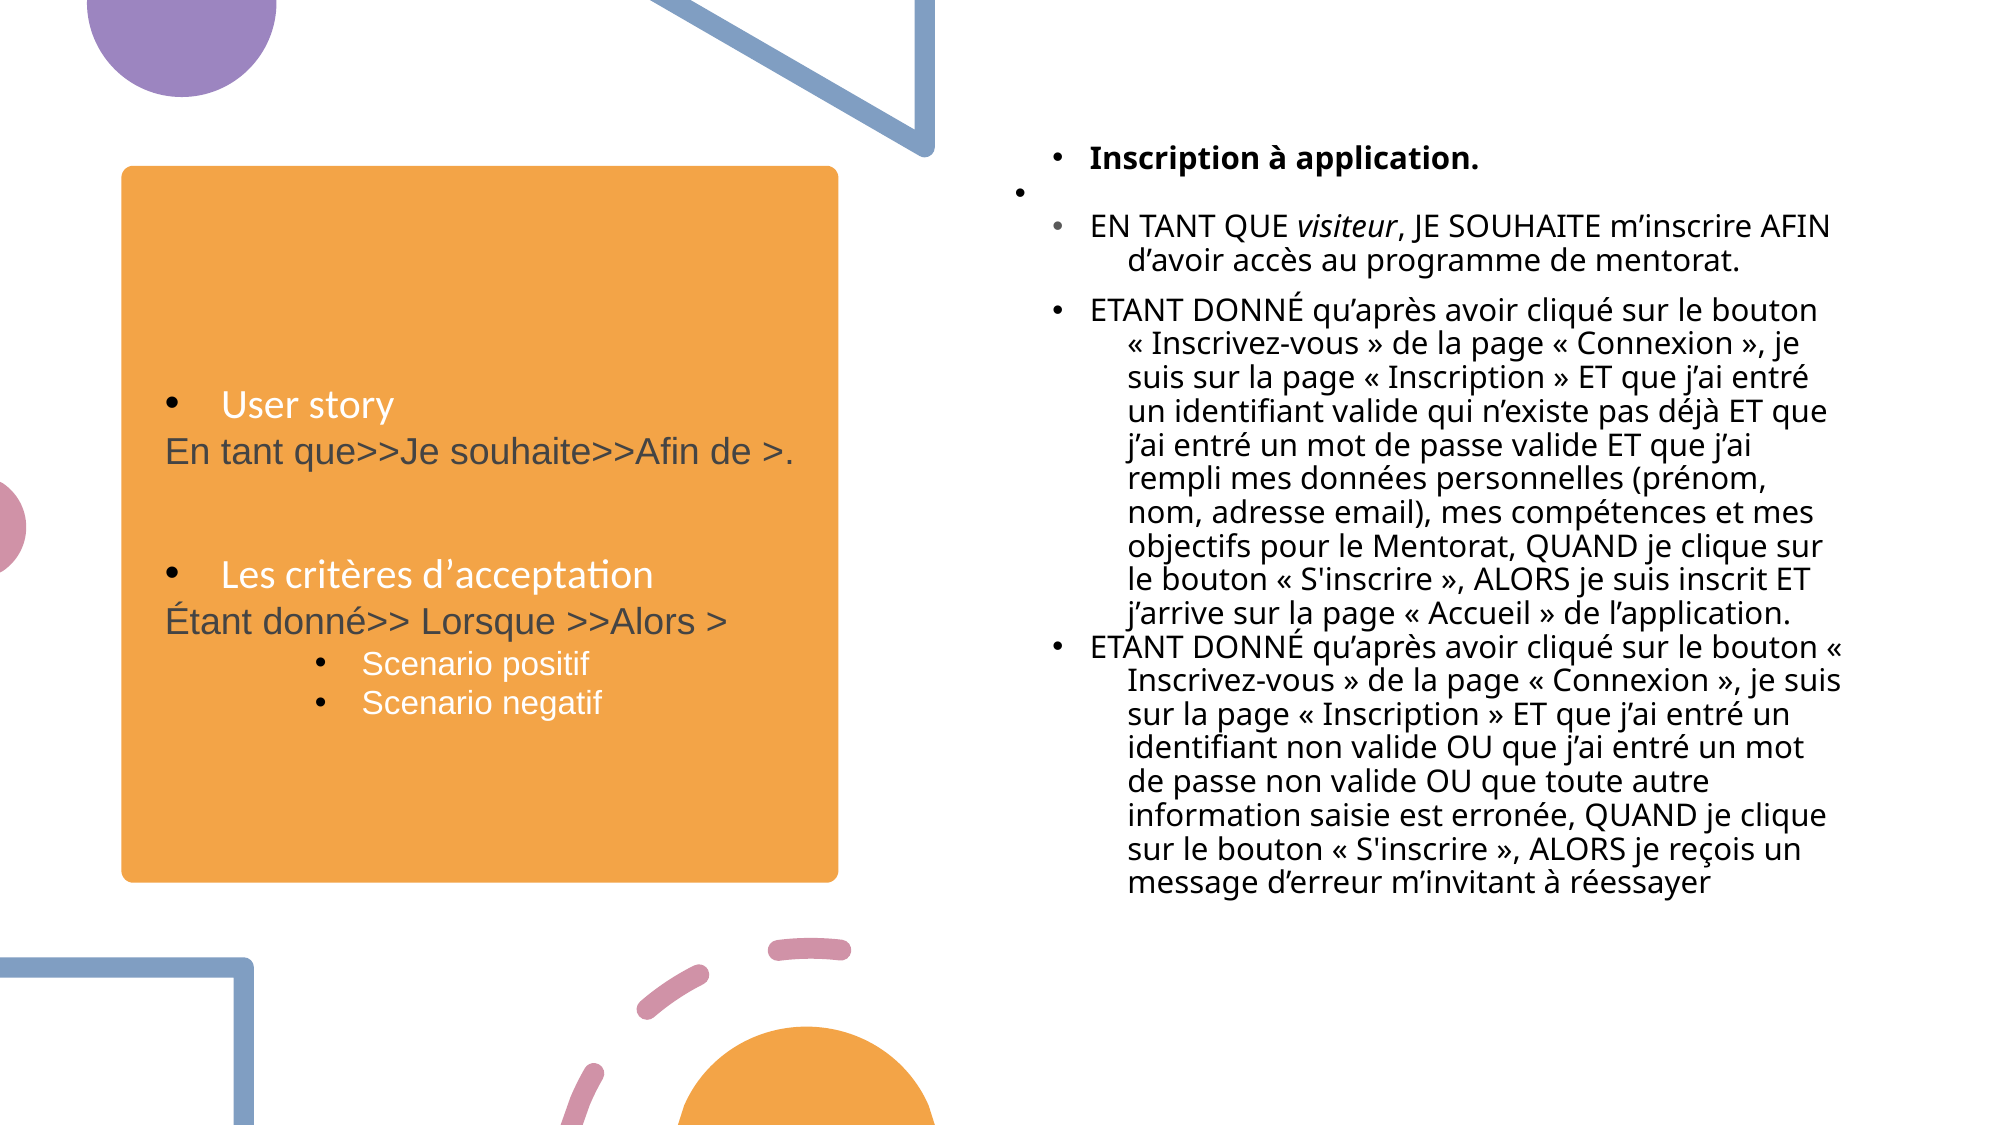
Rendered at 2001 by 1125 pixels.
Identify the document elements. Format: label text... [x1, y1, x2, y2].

text_box User story En tant que>>Je souhaite>>Afin de >. Les critères d’acceptation Étant donné>> Lorsque >>Alors > Scenario positif Scenario negatif [121, 165, 839, 883]
text_box Inscription à application. EN TANT QUE visiteur, JE SOUHAITE m’inscrire AFIN d’avoir accès au programme de mentorat. ETANT DONNÉ qu’après avoir cliqué sur le bouton « Inscrivez-vous » de la page « Connexion », je suis sur la page « Inscription » ET que j’ai entré un identifiant valide qui n’existe pas déjà ET que j’ai entré un mot de passe valide ET que j’ai rempli mes données personnelles (prénom, nom, adresse email), mes compétences et mes objectifs pour le Mentorat, QUAND je clique sur le bouton « S'inscrire », ALORS je suis inscrit ET j’arrive sur la page « Accueil » de l’application. ETANT DONNÉ qu’après avoir cliqué sur le bouton « Inscrivez-vous » de la page « Connexion », je suis sur la page « Inscription » ET que j’ai entré un identifiant non valide OU que j’ai entré un mot de passe non valide OU que toute autre information saisie est erronée, QUAND je clique sur le bouton « S'inscrire », ALORS je reçois un message d’erreur m’invitant à réessayer [999, 134, 1863, 937]
text_box [0, 0, 2000, 1125]
